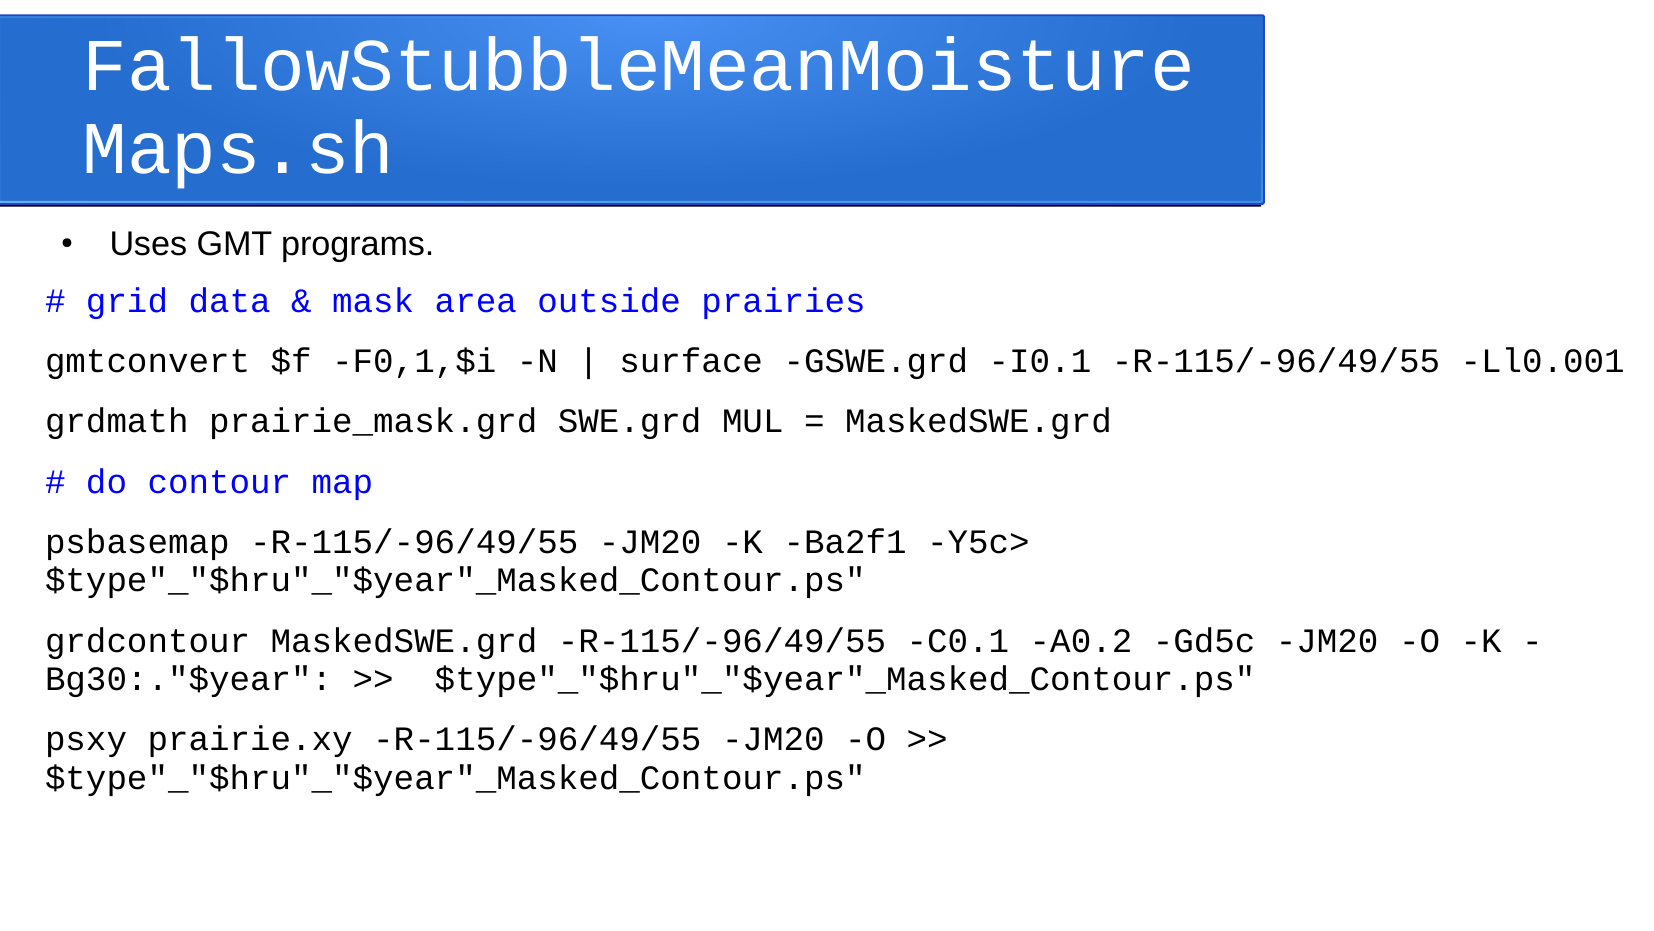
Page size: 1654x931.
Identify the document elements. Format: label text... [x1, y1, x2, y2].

list Uses GMT programs. # grid data & mask area outside prairies gmtconvert $f -F0,1,$i -N | surface -GSWE.grd -I0.1 -R-115/-96/49/55 -Ll0.001 grdmath prairie_mask.grd SWE.grd MUL = MaskedSWE.grd # do contour map psbasemap -R-115/-96/49/55 -JM20 -K -Ba2f1 -Y5c> $type"_"$hru"_"$year"_Masked_Contour.ps" grdcontour MaskedSWE.grd -R-115/-96/49/55 -C0.1 -A0.2 -Gd5c -JM20 -O -K -Bg30:."$year": >> $type"_"$hru"_"$year"_Masked_Contour.ps" psxy prairie.xy -R-115/-96/49/55 -JM20 -O >> $type"_"$hru"_"$year"_Masked_Contour.ps" [45, 224, 1636, 916]
title FallowStubbleMeanMoistureMaps.sh [82, 28, 1235, 197]
